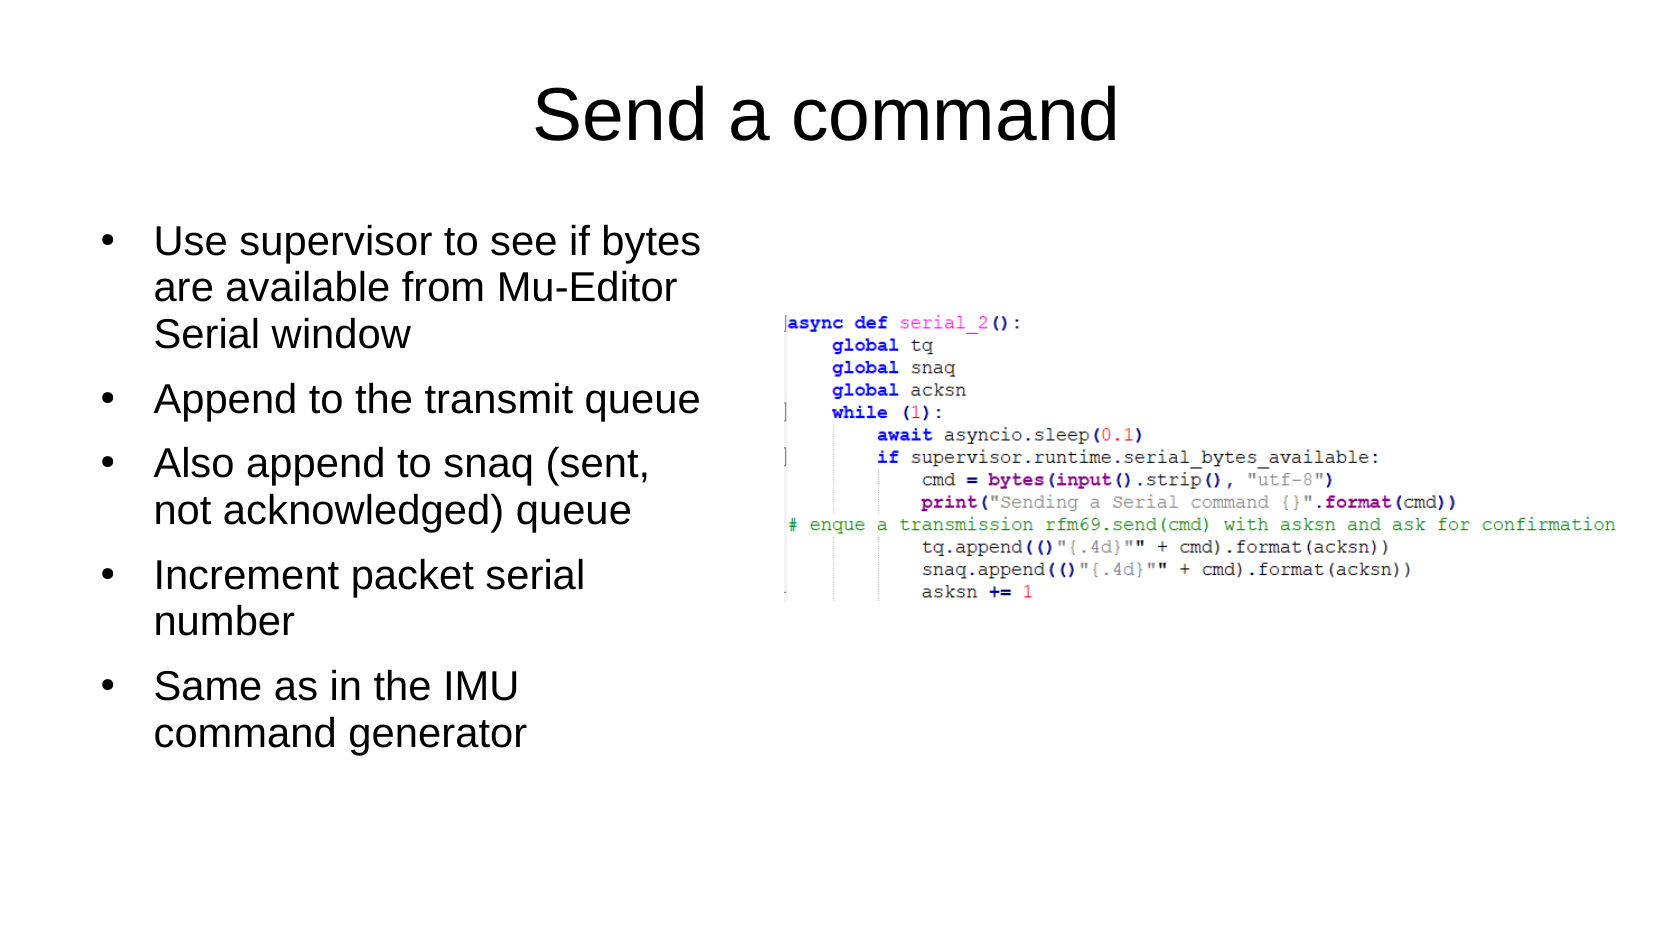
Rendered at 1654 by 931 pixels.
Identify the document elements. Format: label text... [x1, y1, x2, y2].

list Use supervisor to see if bytes are available from Mu-Editor Serial window Append to the transmit queue Also append to snaq (sent, not acknowledged) queue Increment packet serial number Same as in the IMU command generator [82, 217, 705, 758]
title Send a command [82, 37, 1571, 193]
picture [784, 315, 1626, 602]
